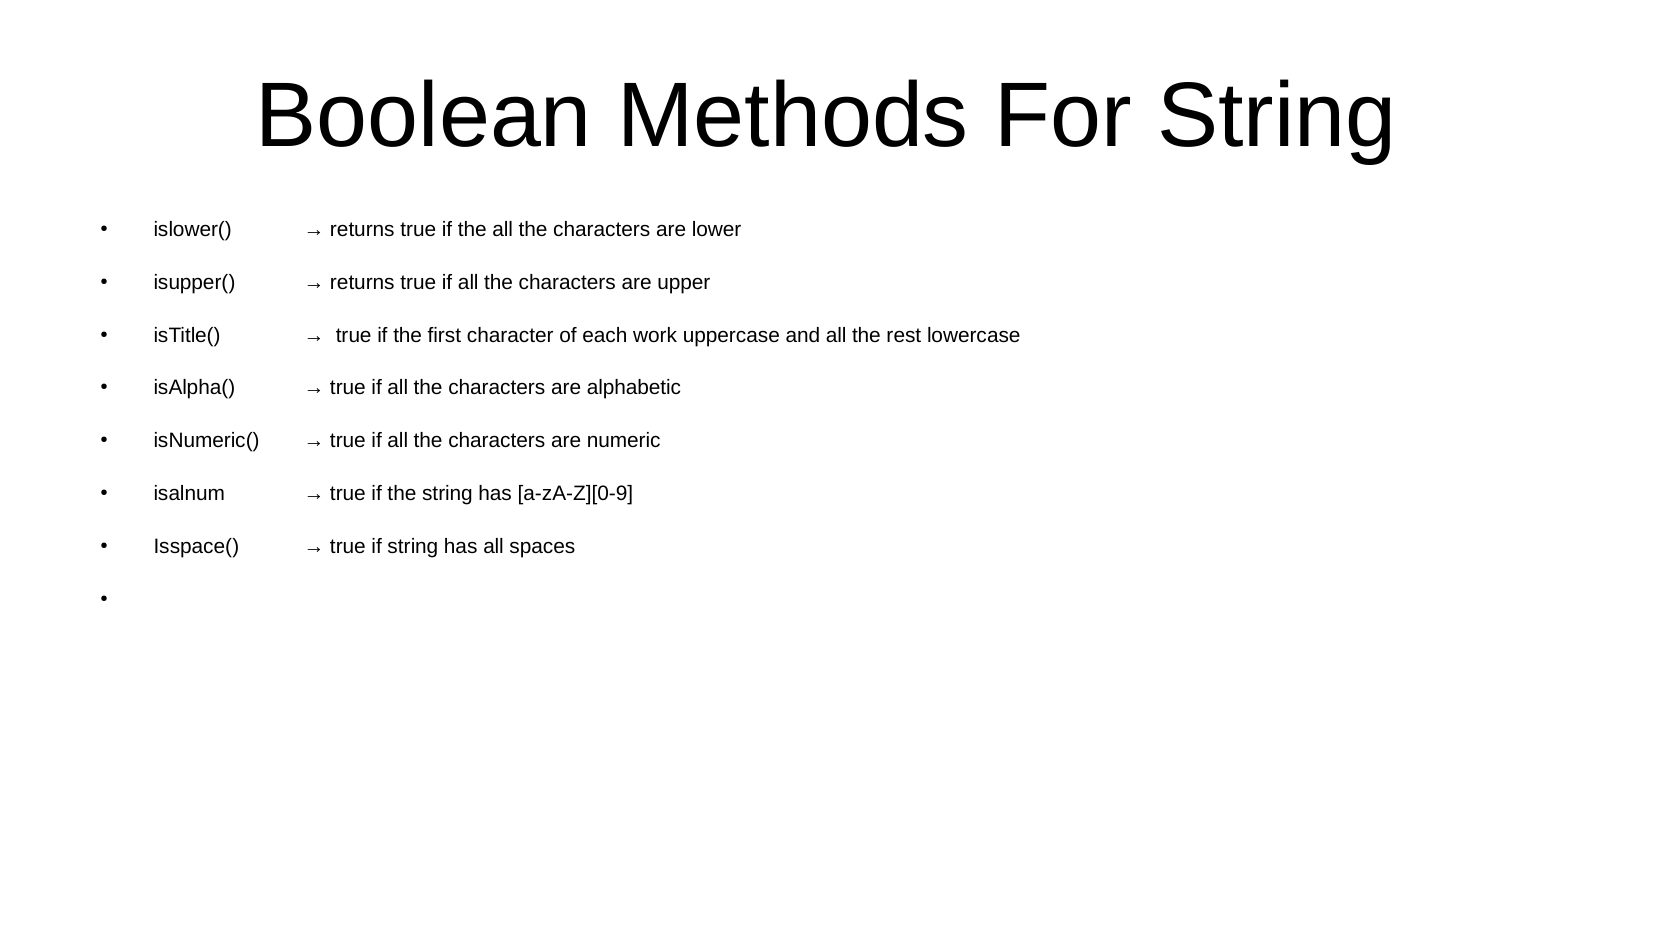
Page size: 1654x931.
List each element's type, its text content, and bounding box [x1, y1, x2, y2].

title Boolean Methods For String [82, 37, 1571, 193]
list islower() → returns true if the all the characters are lower isupper() → returns true if all the characters are upper isTitle() → true if the first character of each work uppercase and all the rest lowercase isAlpha() → true if all the characters are alphabetic isNumeric() → true if all the characters are numeric isalnum → true if the string has [a-zA-Z][0-9] Isspace() → true if string has all spaces [82, 217, 1561, 871]
